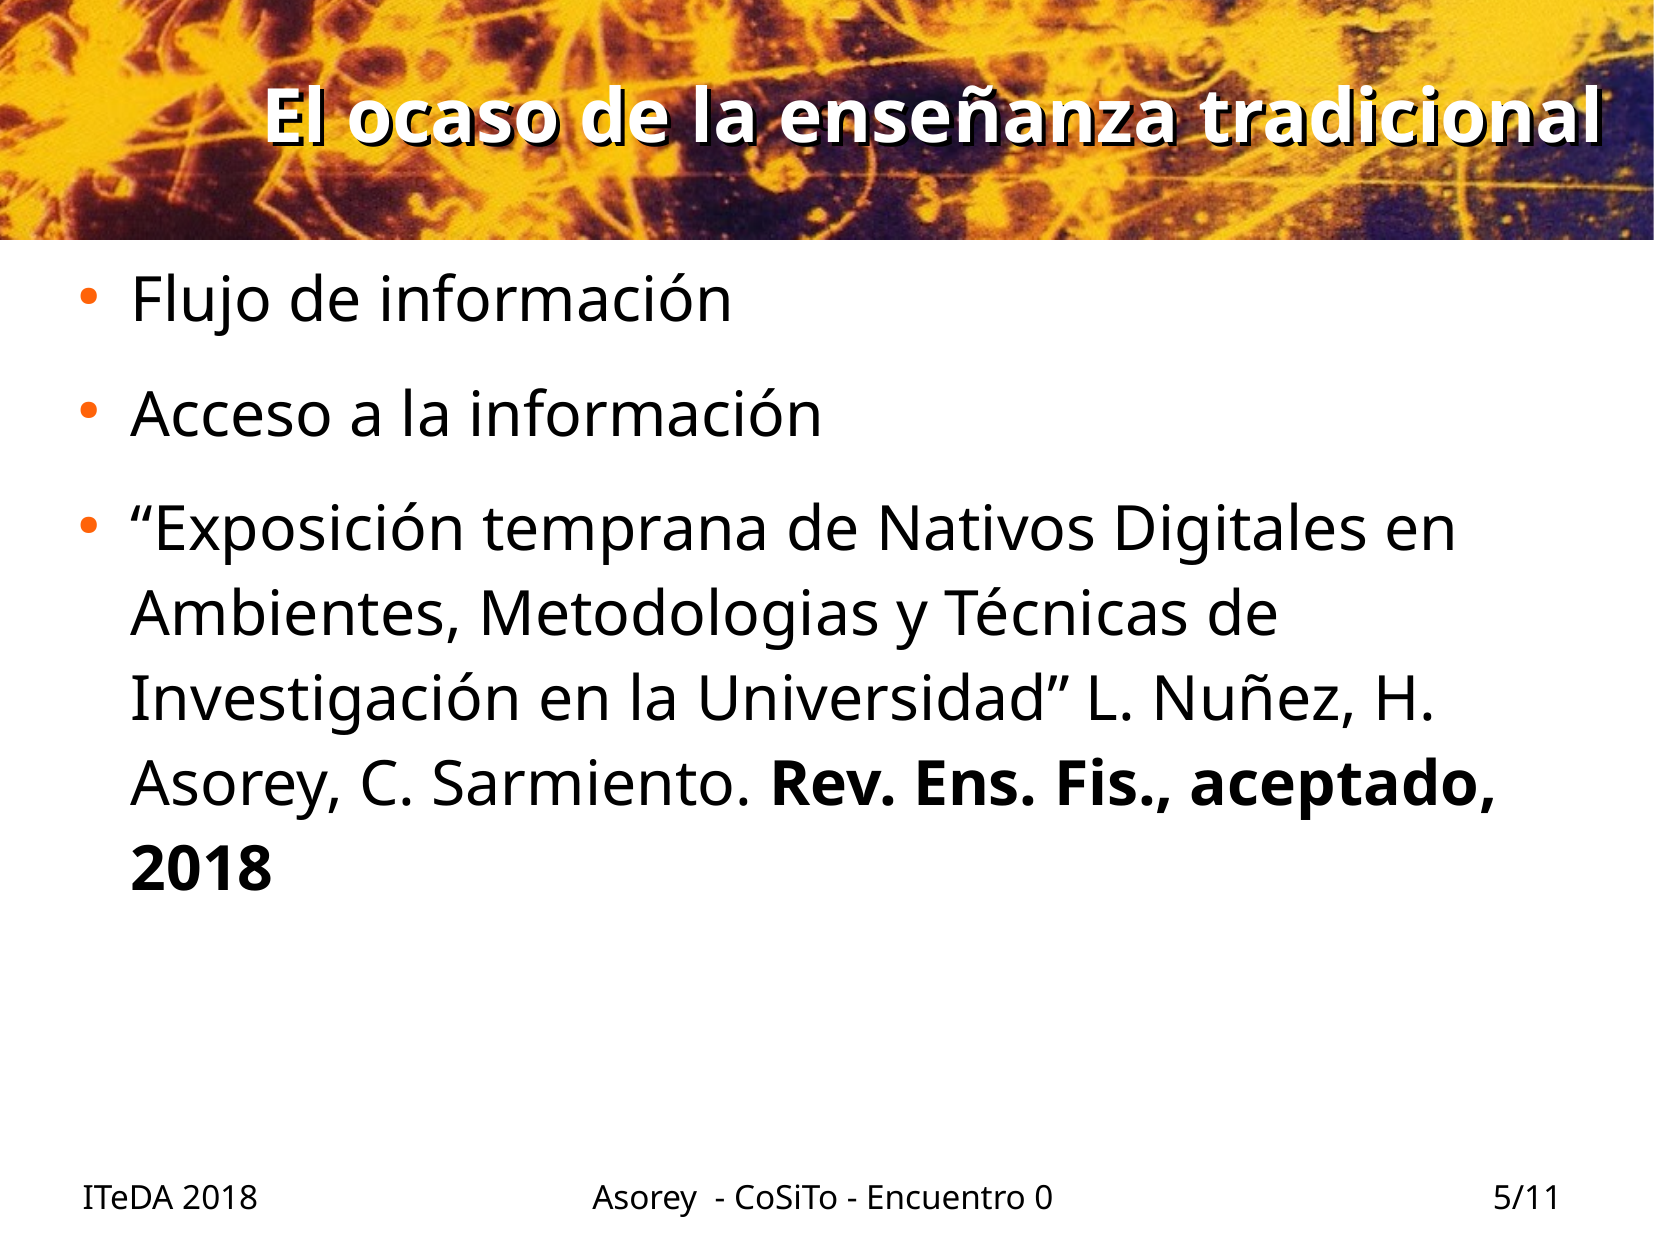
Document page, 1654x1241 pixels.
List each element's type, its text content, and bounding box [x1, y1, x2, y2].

title El ocaso de la enseñanza tradicional [45, 38, 1606, 189]
picture [0, 0, 1654, 240]
list Flujo de información Acceso a la información “Exposición temprana de Nativos Digitales en Ambientes, Metodologias y Técnicas de Investigación en la Universidad” L. Nuñez, H. Asorey, C. Sarmiento. Rev. Ens. Fis., aceptado, 2018 [60, 255, 1621, 1156]
